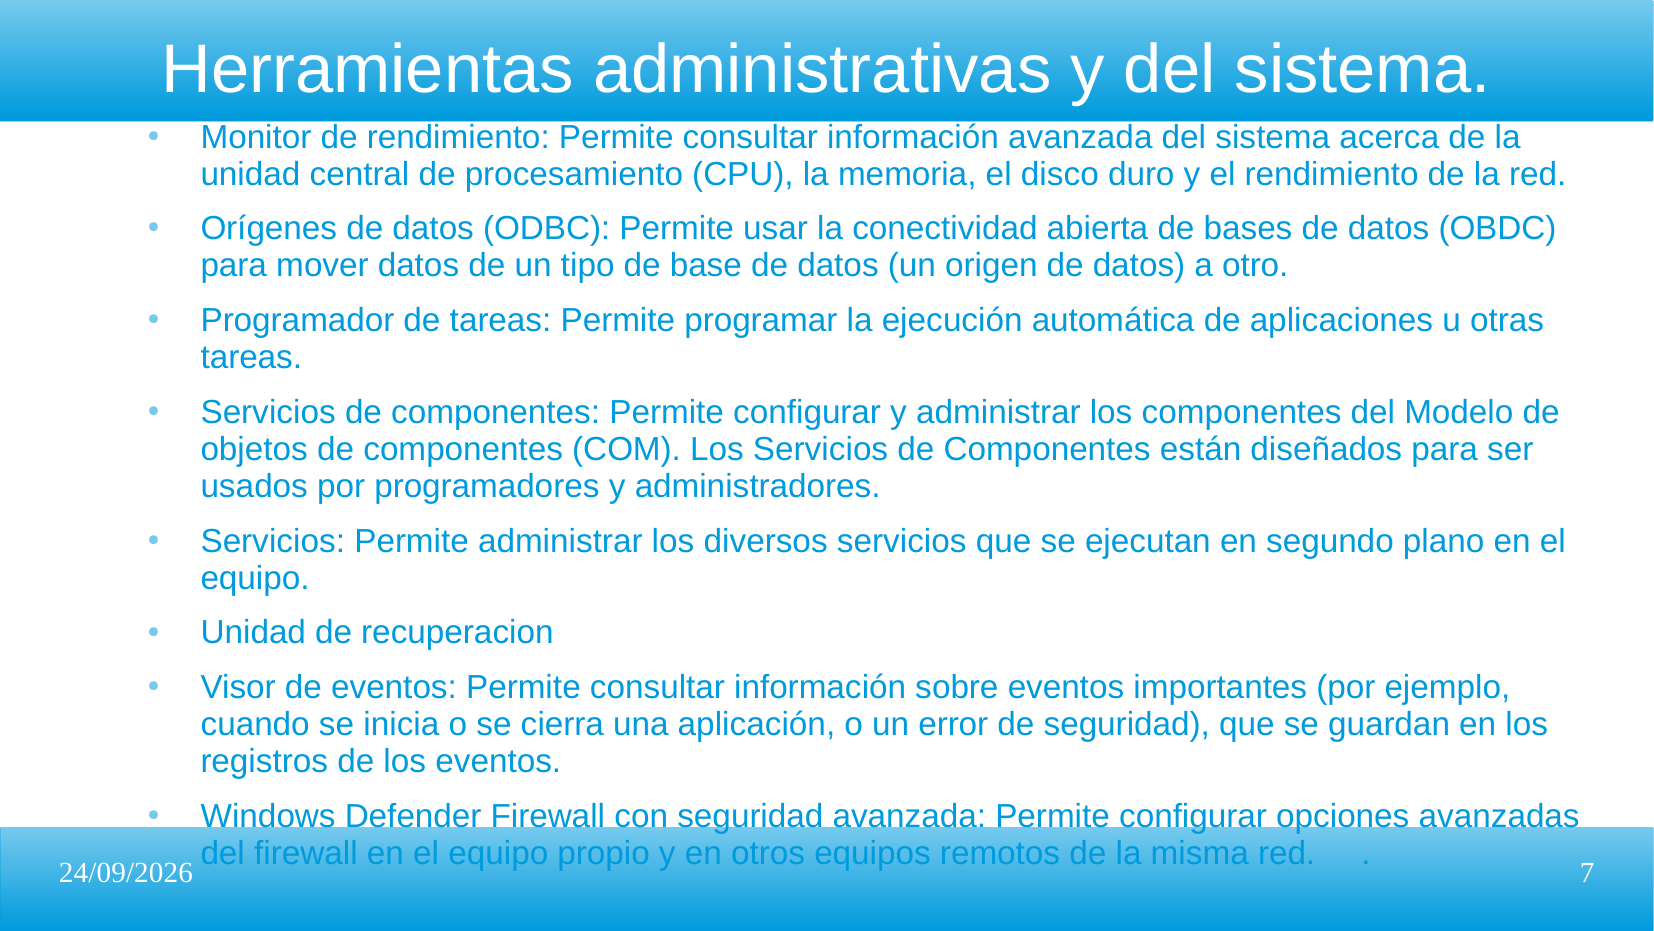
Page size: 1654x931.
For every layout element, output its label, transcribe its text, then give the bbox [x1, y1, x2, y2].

title Herramientas administrativas y del sistema. [58, 0, 1595, 118]
list Monitor de rendimiento: Permite consultar información avanzada del sistema acerca de la unidad central de procesamiento (CPU), la memoria, el disco duro y el rendimiento de la red. Orígenes de datos (ODBC): Permite usar la conectividad abierta de bases de datos (OBDC) para mover datos de un tipo de base de datos (un origen de datos) a otro. Programador de tareas: Permite programar la ejecución automática de aplicaciones u otras tareas. Servicios de componentes: Permite configurar y administrar los componentes del Modelo de objetos de componentes (COM). Los Servicios de Componentes están diseñados para ser usados por programadores y administradores. Servicios: Permite administrar los diversos servicios que se ejecutan en segundo plano en el equipo. Unidad de recuperacion Visor de eventos: Permite consultar información sobre eventos importantes (por ejemplo, cuando se inicia o se cierra una aplicación, o un error de seguridad), que se guardan en los registros de los eventos. Windows Defender Firewall con seguridad avanzada: Permite configurar opciones avanzadas del firewall en el equipo propio y en otros equipos remotos de la misma red. . [58, 118, 1595, 768]
